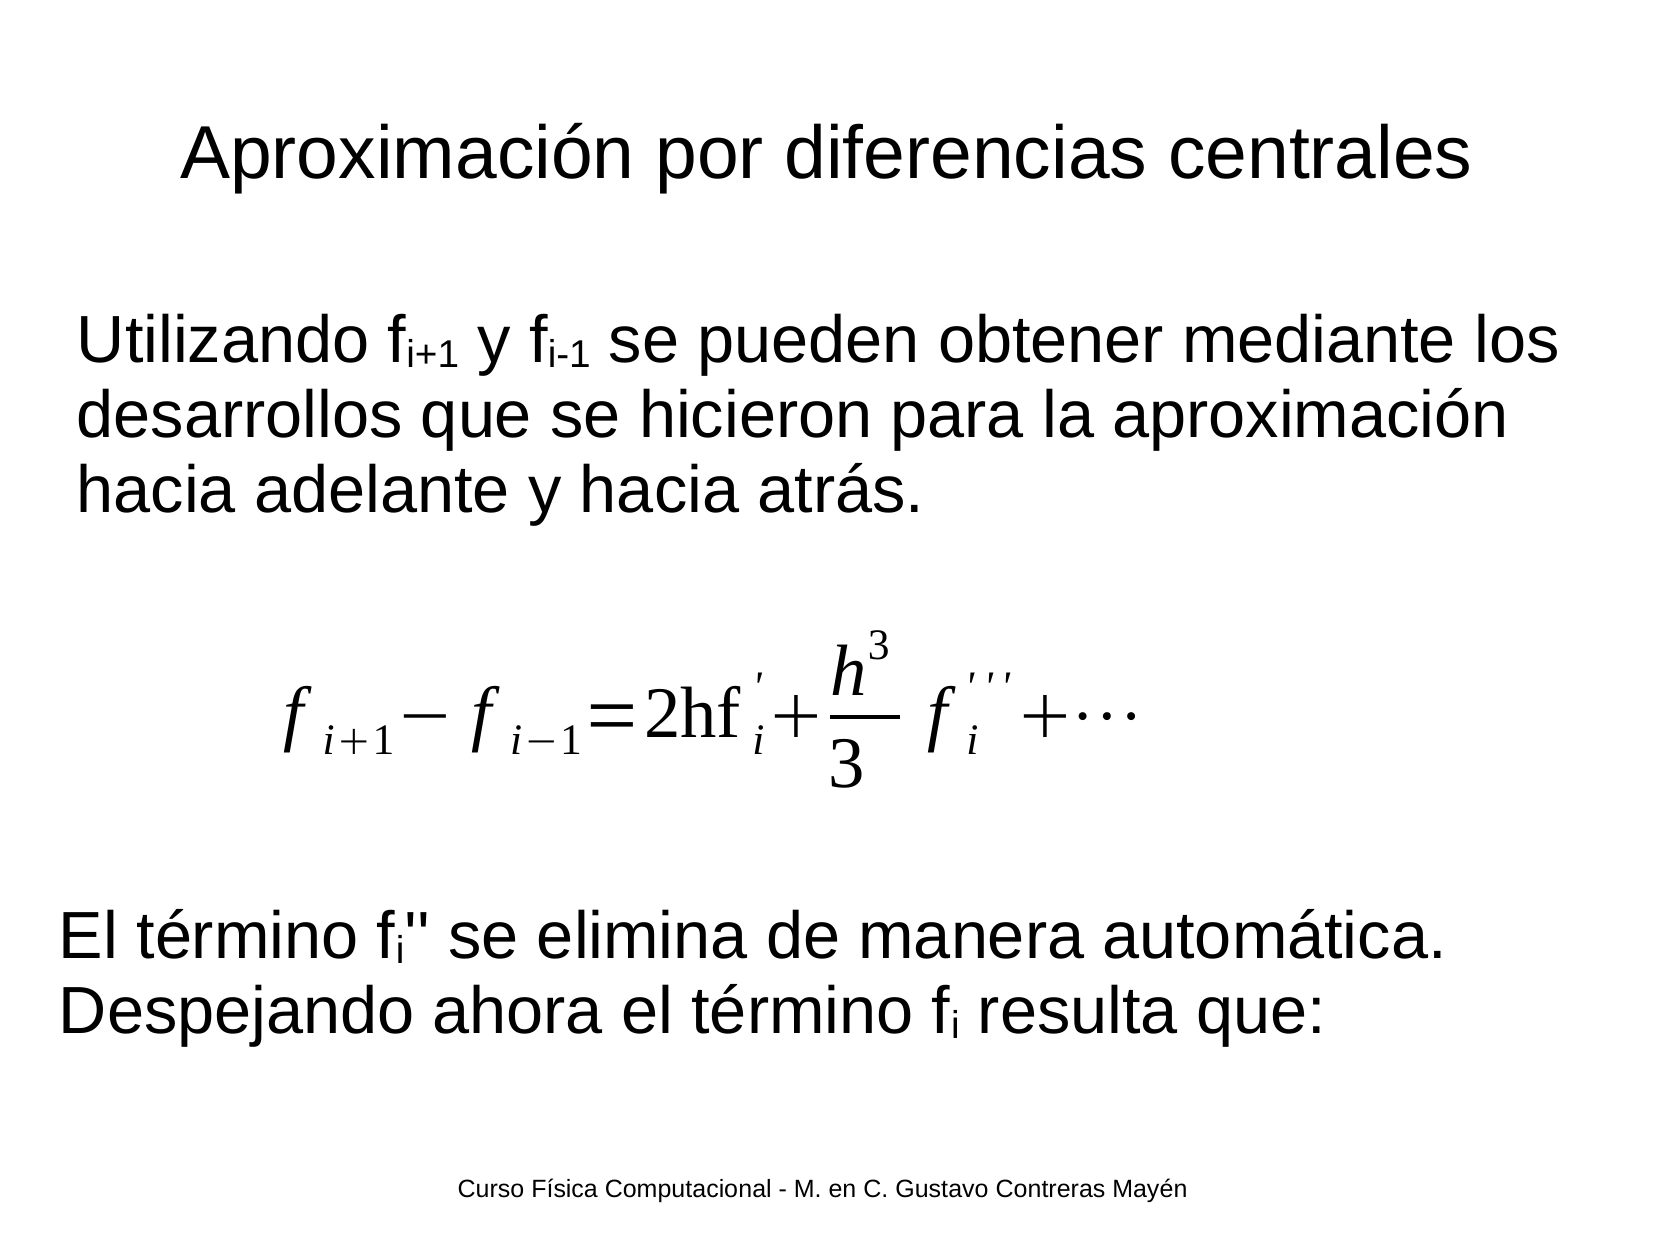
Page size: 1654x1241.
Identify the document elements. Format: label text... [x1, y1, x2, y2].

text_box El término fi'' se elimina de manera automática. Despejando ahora el término fi resulta que: [59, 797, 1548, 1150]
chart [261, 620, 1152, 797]
title Aproximación por diferencias centrales [82, 56, 1571, 250]
subtitle Utilizando fi+1 y fi-1 se pueden obtener mediante los desarrollos que se hicieron para la aproximación hacia adelante y hacia atrás. [76, 238, 1565, 591]
